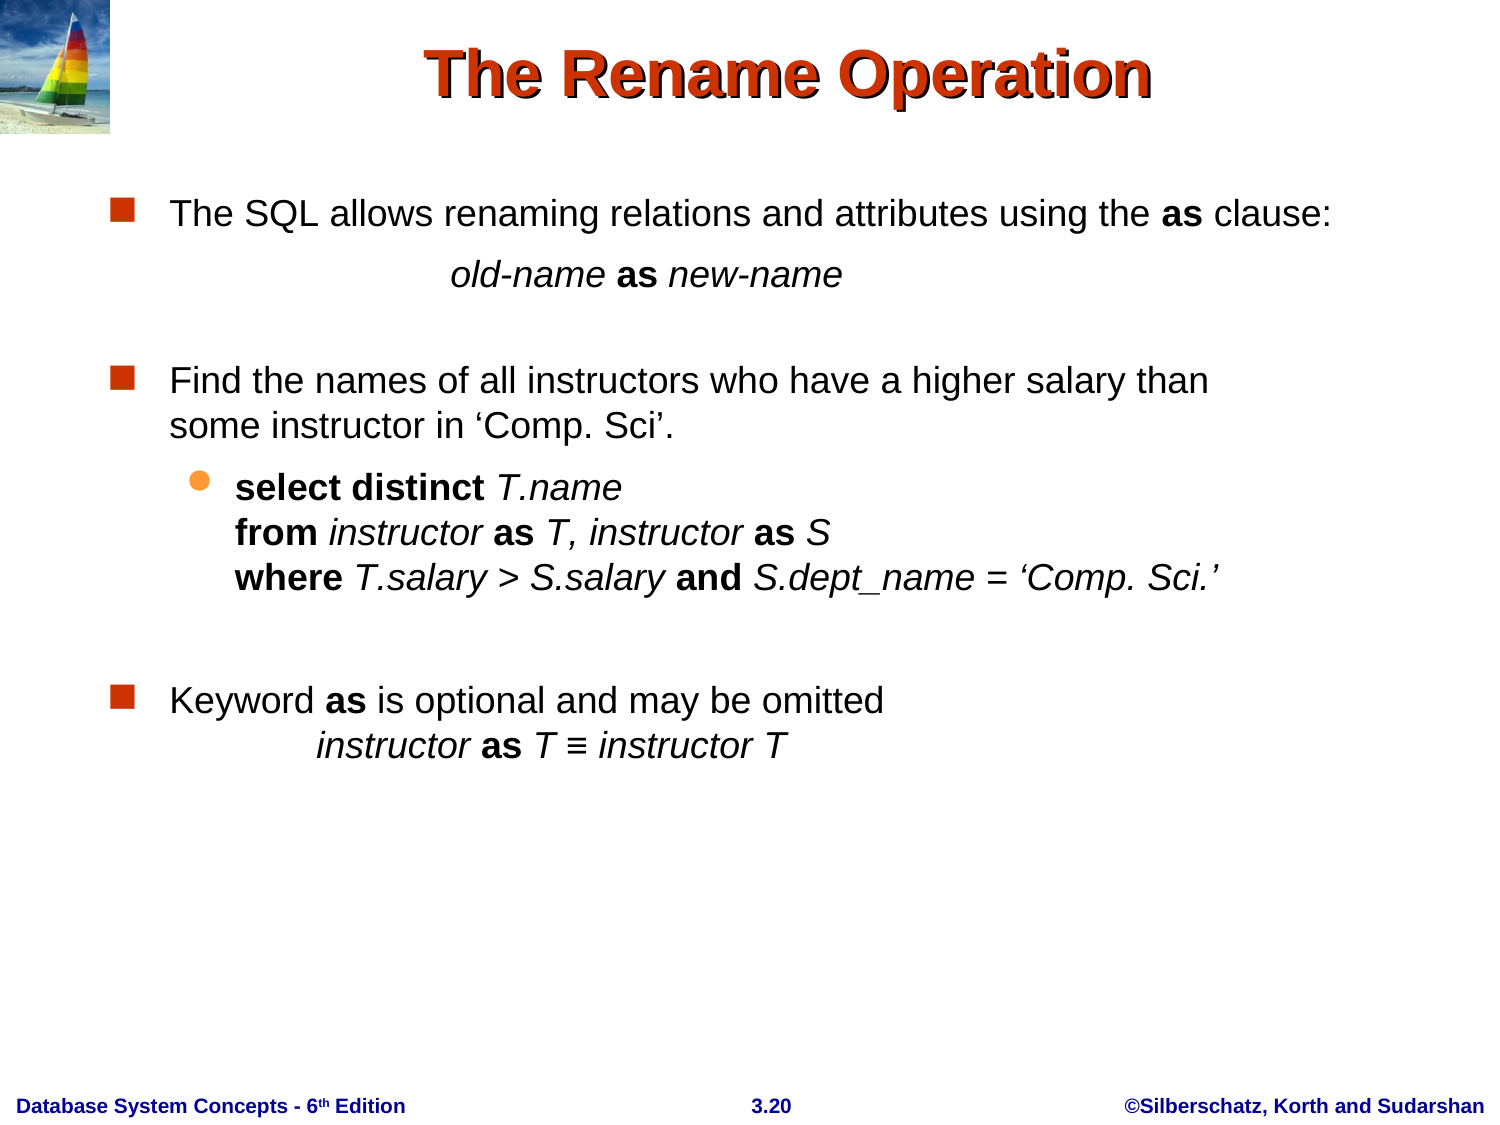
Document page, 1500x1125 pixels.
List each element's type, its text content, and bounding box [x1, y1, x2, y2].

list The SQL allows renaming relations and attributes using the as clause: old-name as new-name Find the names of all instructors who have a higher salary than some instructor in ‘Comp. Sci’. select distinct T.name from instructor as T, instructor as S where T.salary > S.salary and S.dept_name = ‘Comp. Sci.’ Keyword as is optional and may be omitted instructor as T ≡ instructor T [98, 181, 1483, 1036]
picture [0, 0, 110, 134]
title The Rename Operation [125, 19, 1451, 120]
